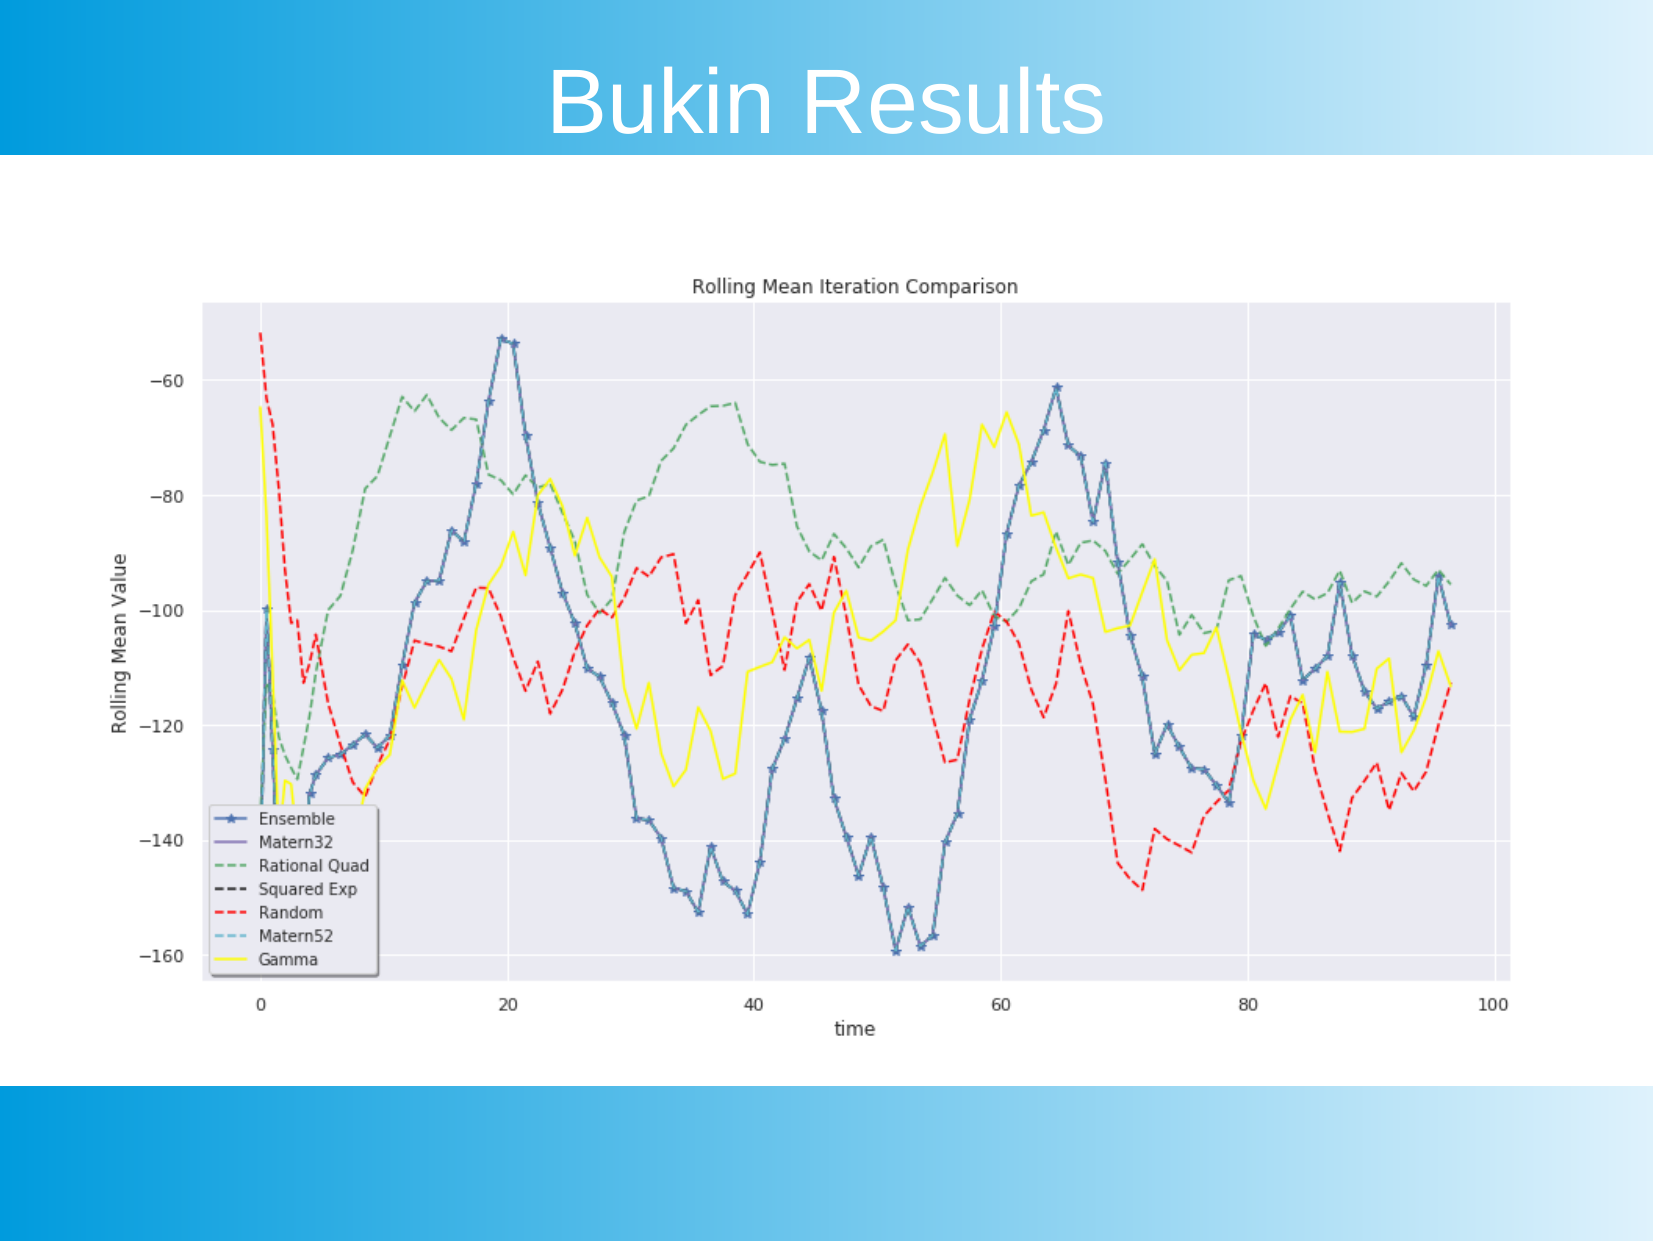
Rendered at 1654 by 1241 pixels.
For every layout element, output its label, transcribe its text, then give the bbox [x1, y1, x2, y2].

picture [101, 267, 1531, 1051]
title Bukin Results [82, 49, 1571, 155]
